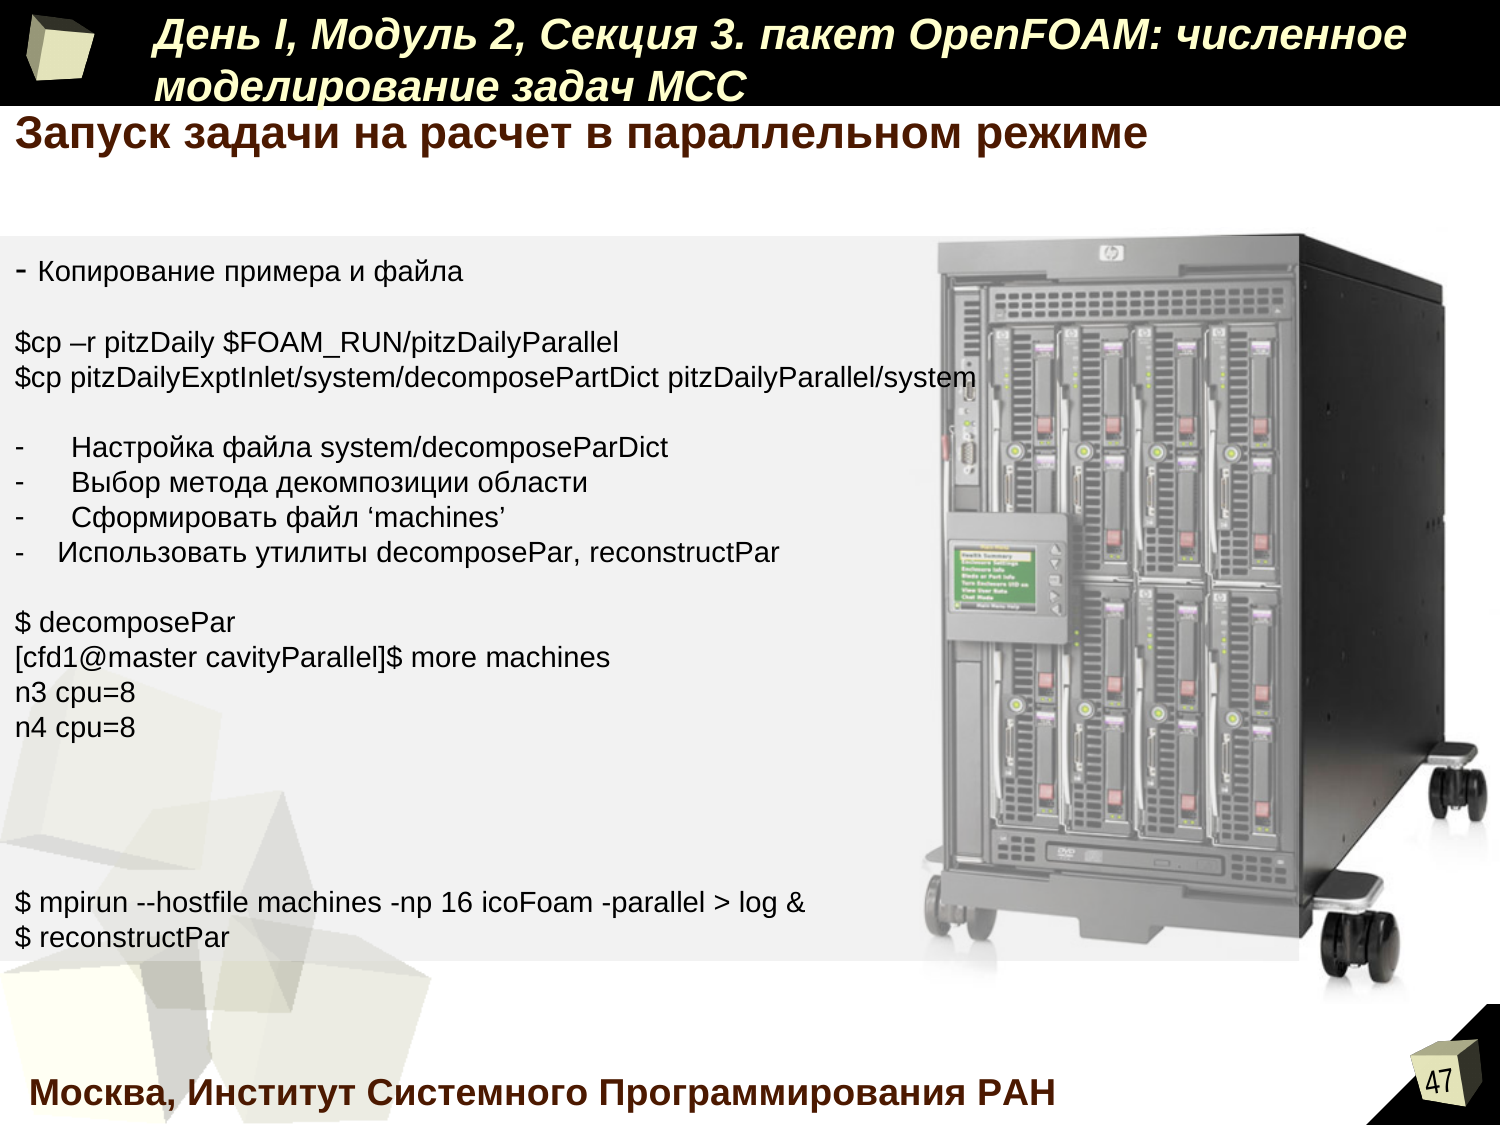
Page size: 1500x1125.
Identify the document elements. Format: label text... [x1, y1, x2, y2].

picture [0, 961, 433, 1125]
text_box - Копирование примера и файла $cp –r pitzDaily $FOAM_RUN/pitzDailyParallel $cp pitzDailyExptInlet/system/decomposePartDict pitzDailyParallel/system Настройка файла system/decomposeParDict Выбор метода декомпозиции области Сформировать файл ‘machines’ - Использовать утилиты decomposePar, reconstructPar $ decomposePar [cfd1@master cavityParallel]$ more machines n3 cpu=8 n4 cpu=8 $ mpirun --hostfile machines -np 16 icoFoam -parallel > log & $ reconstructPar [0, 236, 1300, 961]
text_box Запуск задачи на расчет в параллельном режиме [0, 95, 1500, 175]
picture [423, 1088, 433, 1102]
picture [909, 227, 1500, 1004]
